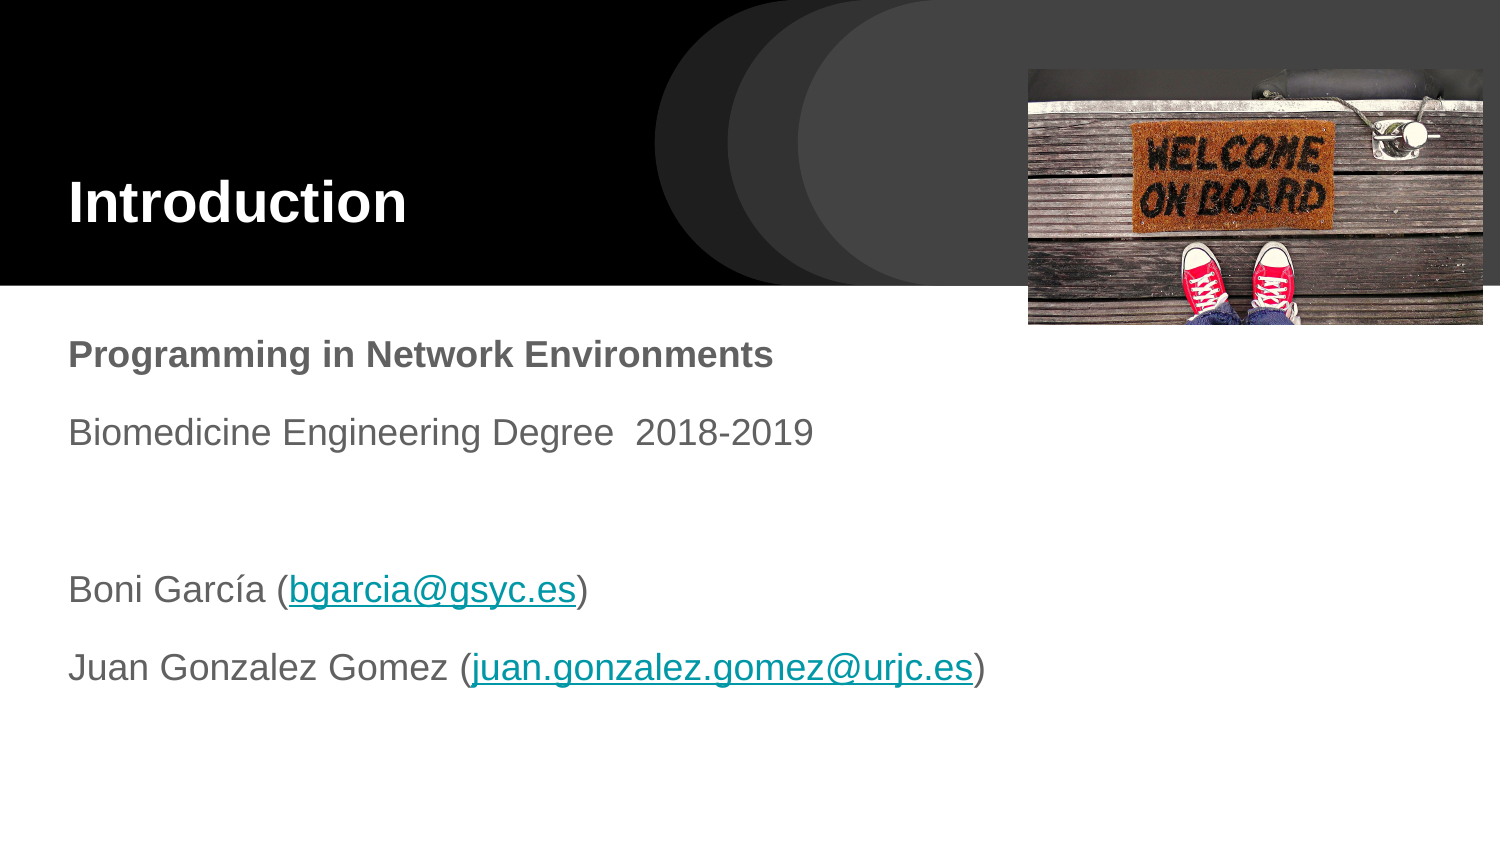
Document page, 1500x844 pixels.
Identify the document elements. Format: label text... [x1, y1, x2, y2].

list Programming in Network Environments Biomedicine Engineering Degree 2018-2019 Boni García (bgarcia@gsyc.es) Juan Gonzalez Gomez (juan.gonzalez.gomez@urjc.es) [53, 315, 1447, 759]
picture [1028, 69, 1483, 325]
title Introduction [53, 24, 638, 250]
